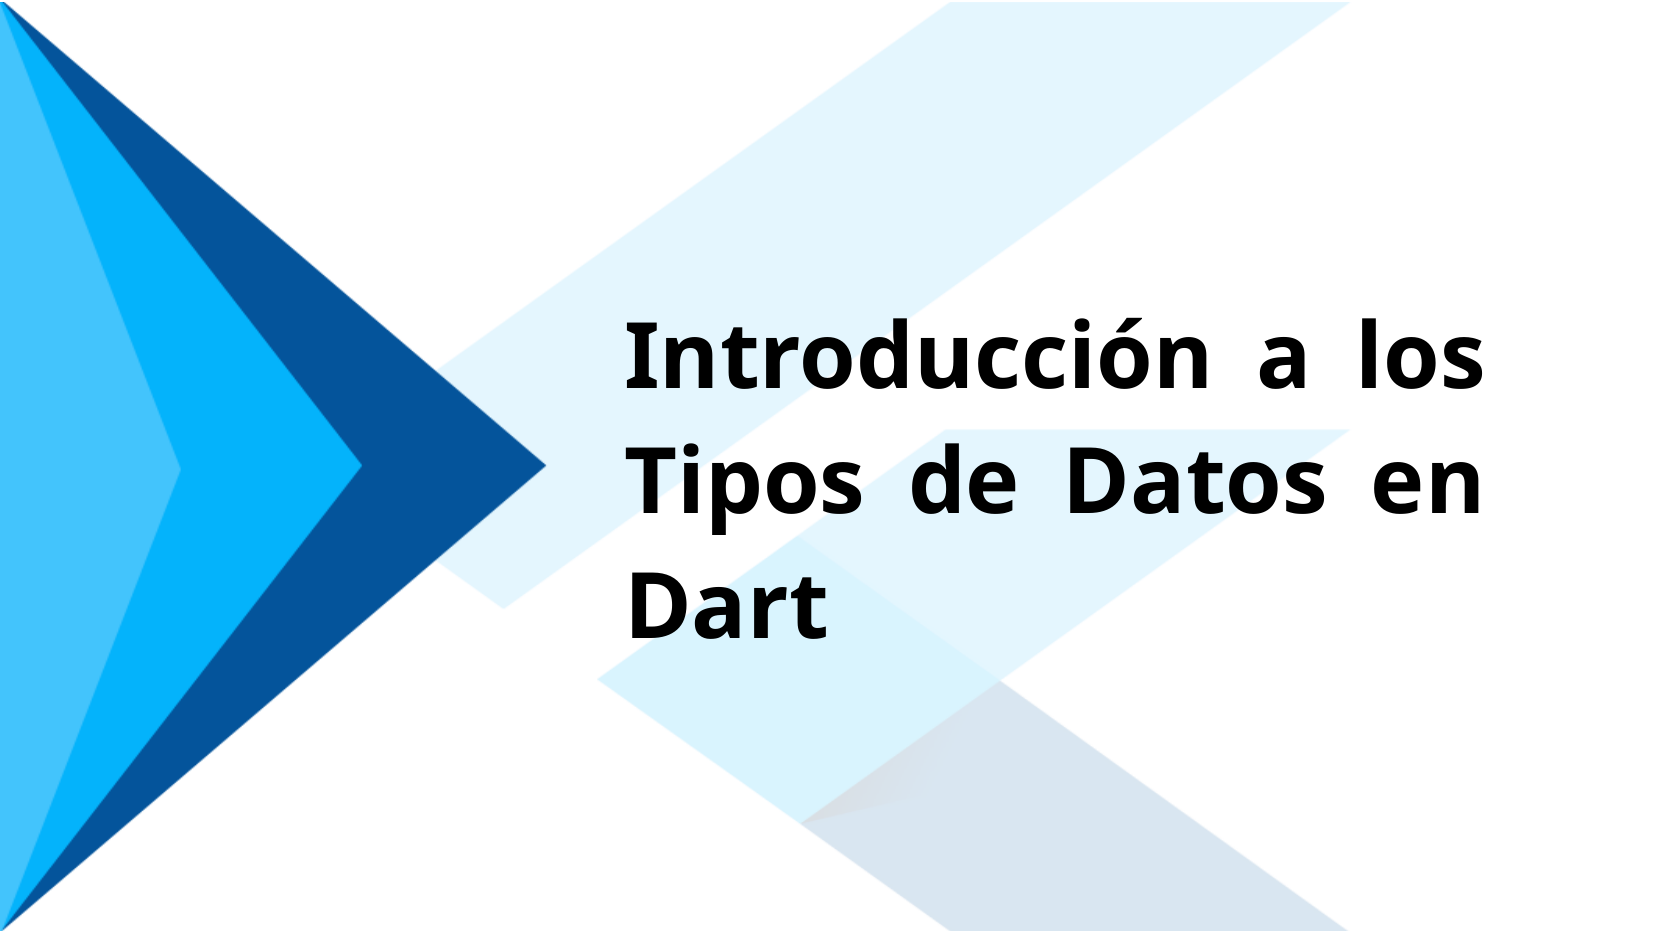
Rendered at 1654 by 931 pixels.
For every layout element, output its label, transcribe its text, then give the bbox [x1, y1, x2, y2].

picture [0, 2, 1654, 931]
text_box Introducción a los Tipos de Datos en Dart [609, 283, 1502, 645]
